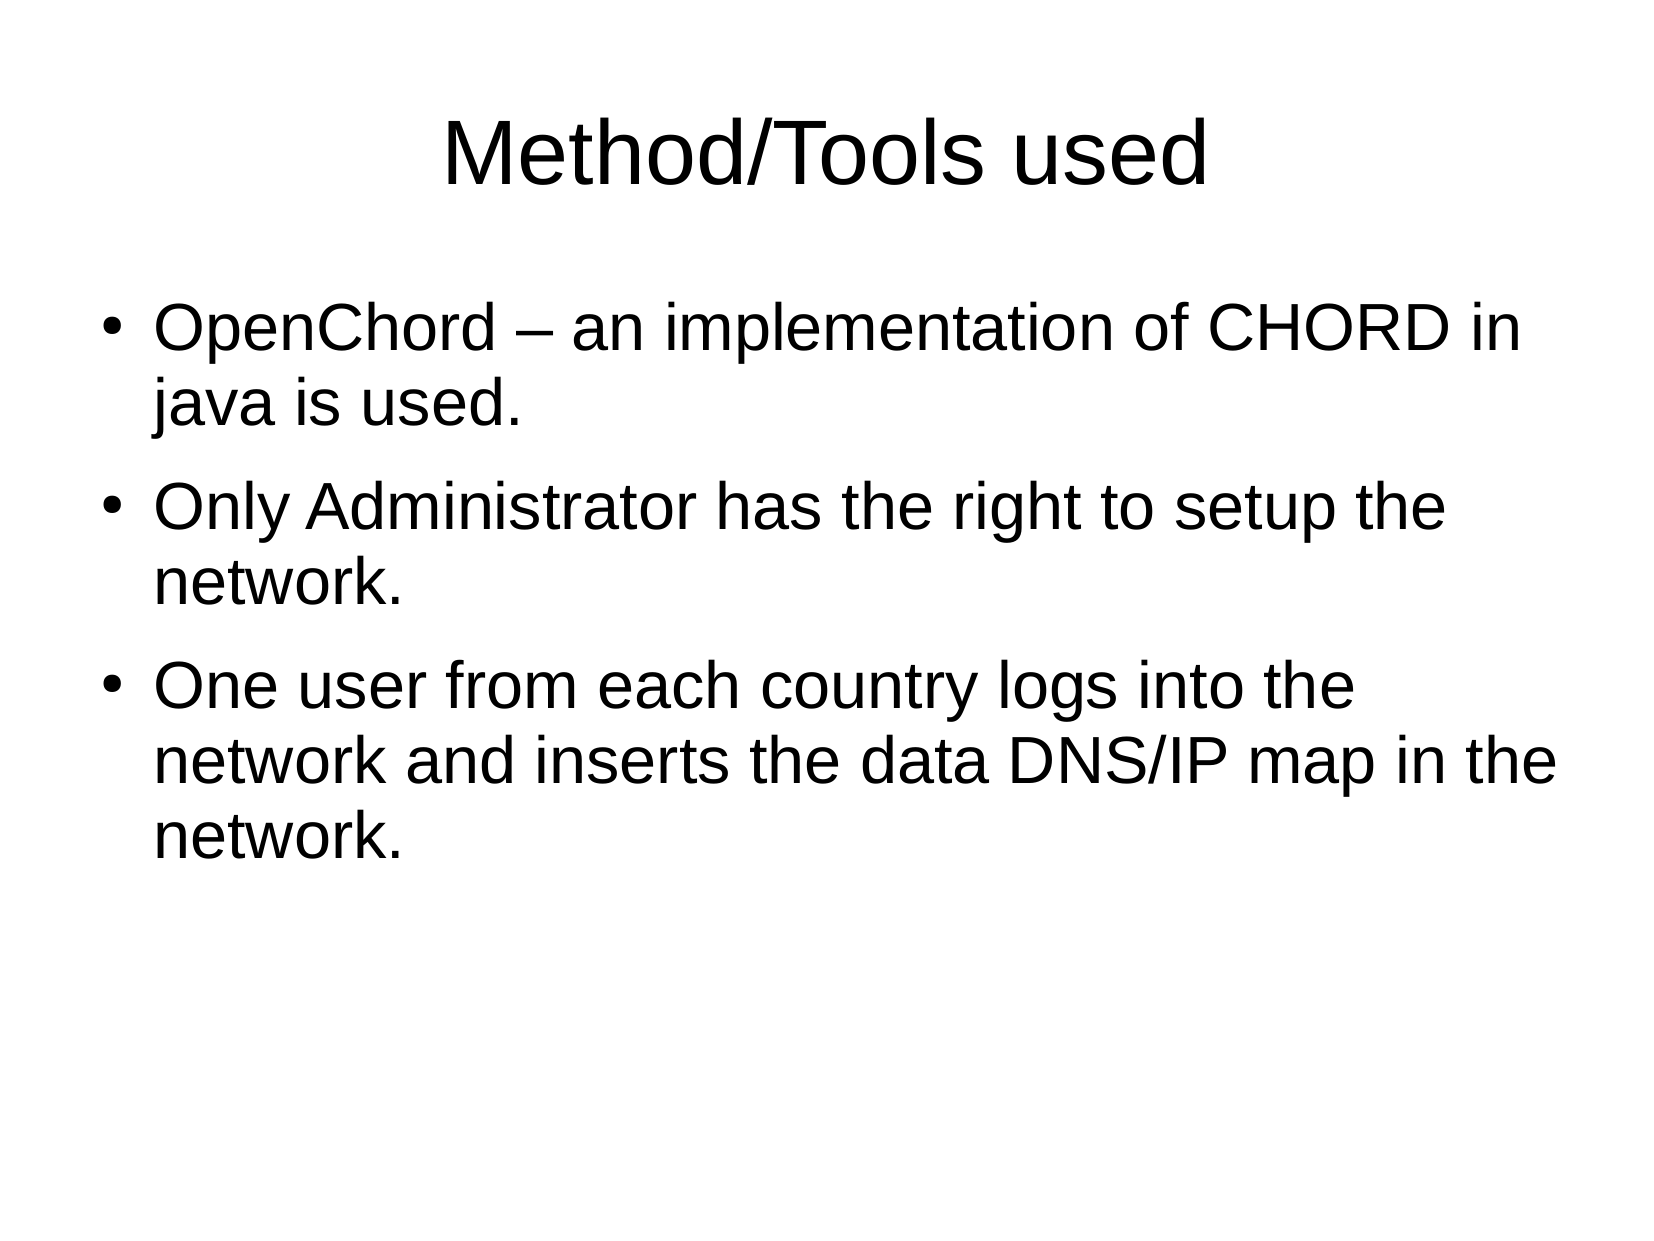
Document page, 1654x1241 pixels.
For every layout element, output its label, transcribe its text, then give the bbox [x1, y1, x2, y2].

title Method/Tools used [82, 49, 1571, 257]
list OpenChord – an implementation of CHORD in java is used. Only Administrator has the right to setup the network. One user from each country logs into the network and inserts the data DNS/IP map in the network. [82, 290, 1571, 1010]
